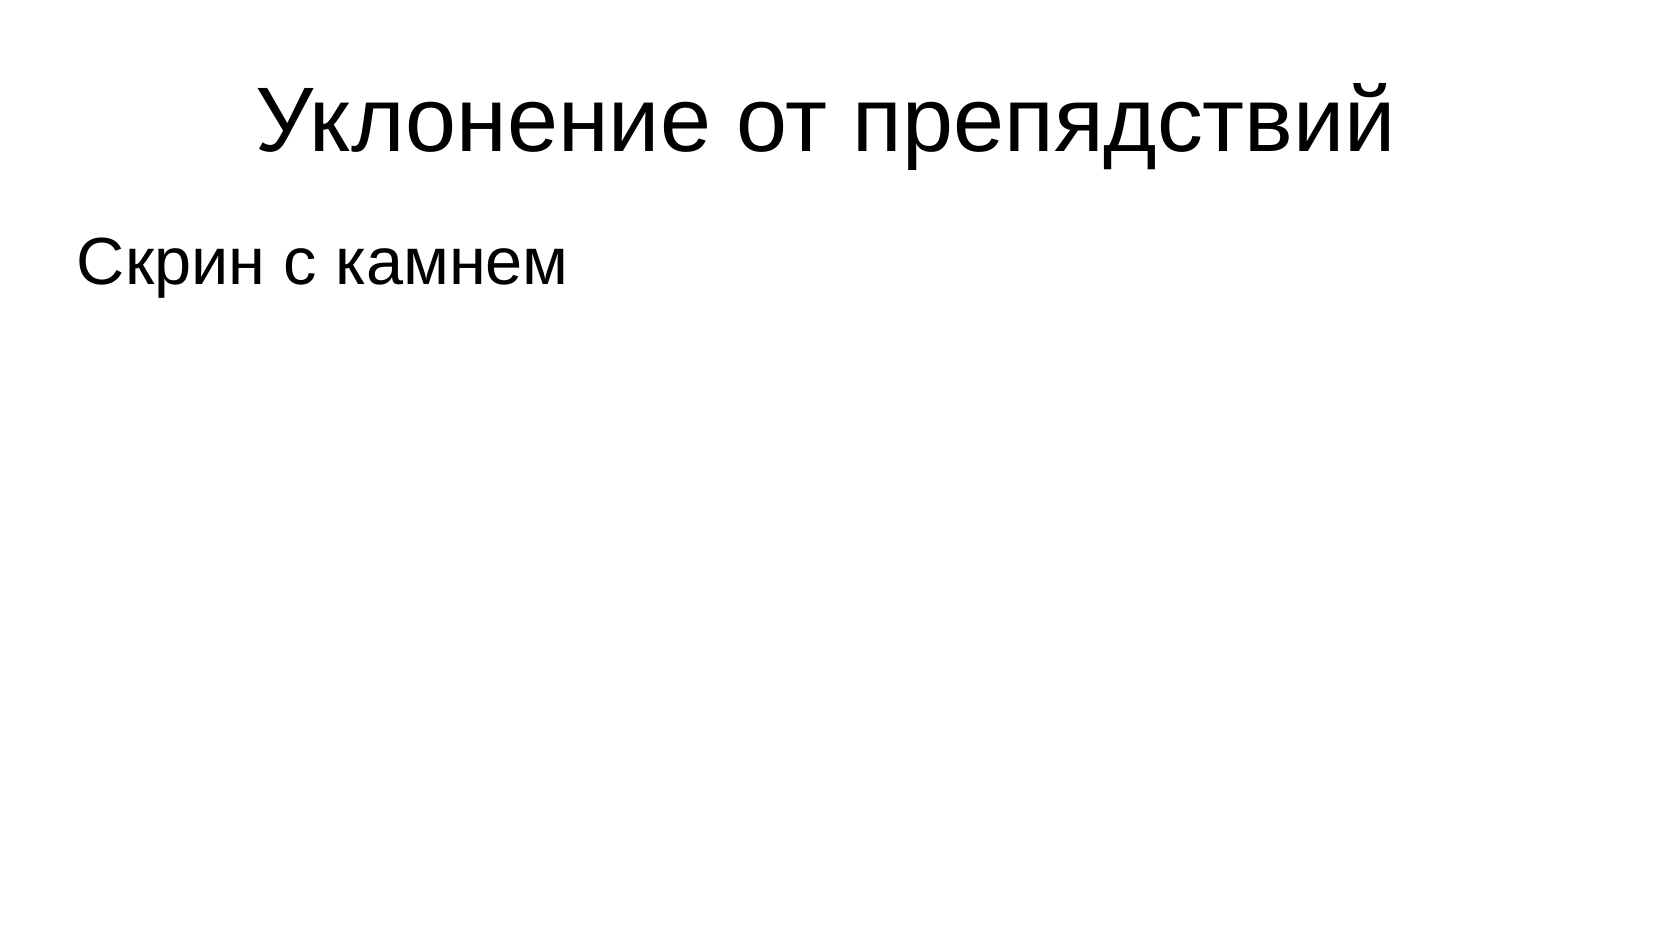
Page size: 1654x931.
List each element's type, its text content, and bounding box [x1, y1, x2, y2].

list Скрин с камнем [76, 217, 1565, 758]
title Уклонение от препядствий [82, 37, 1571, 193]
